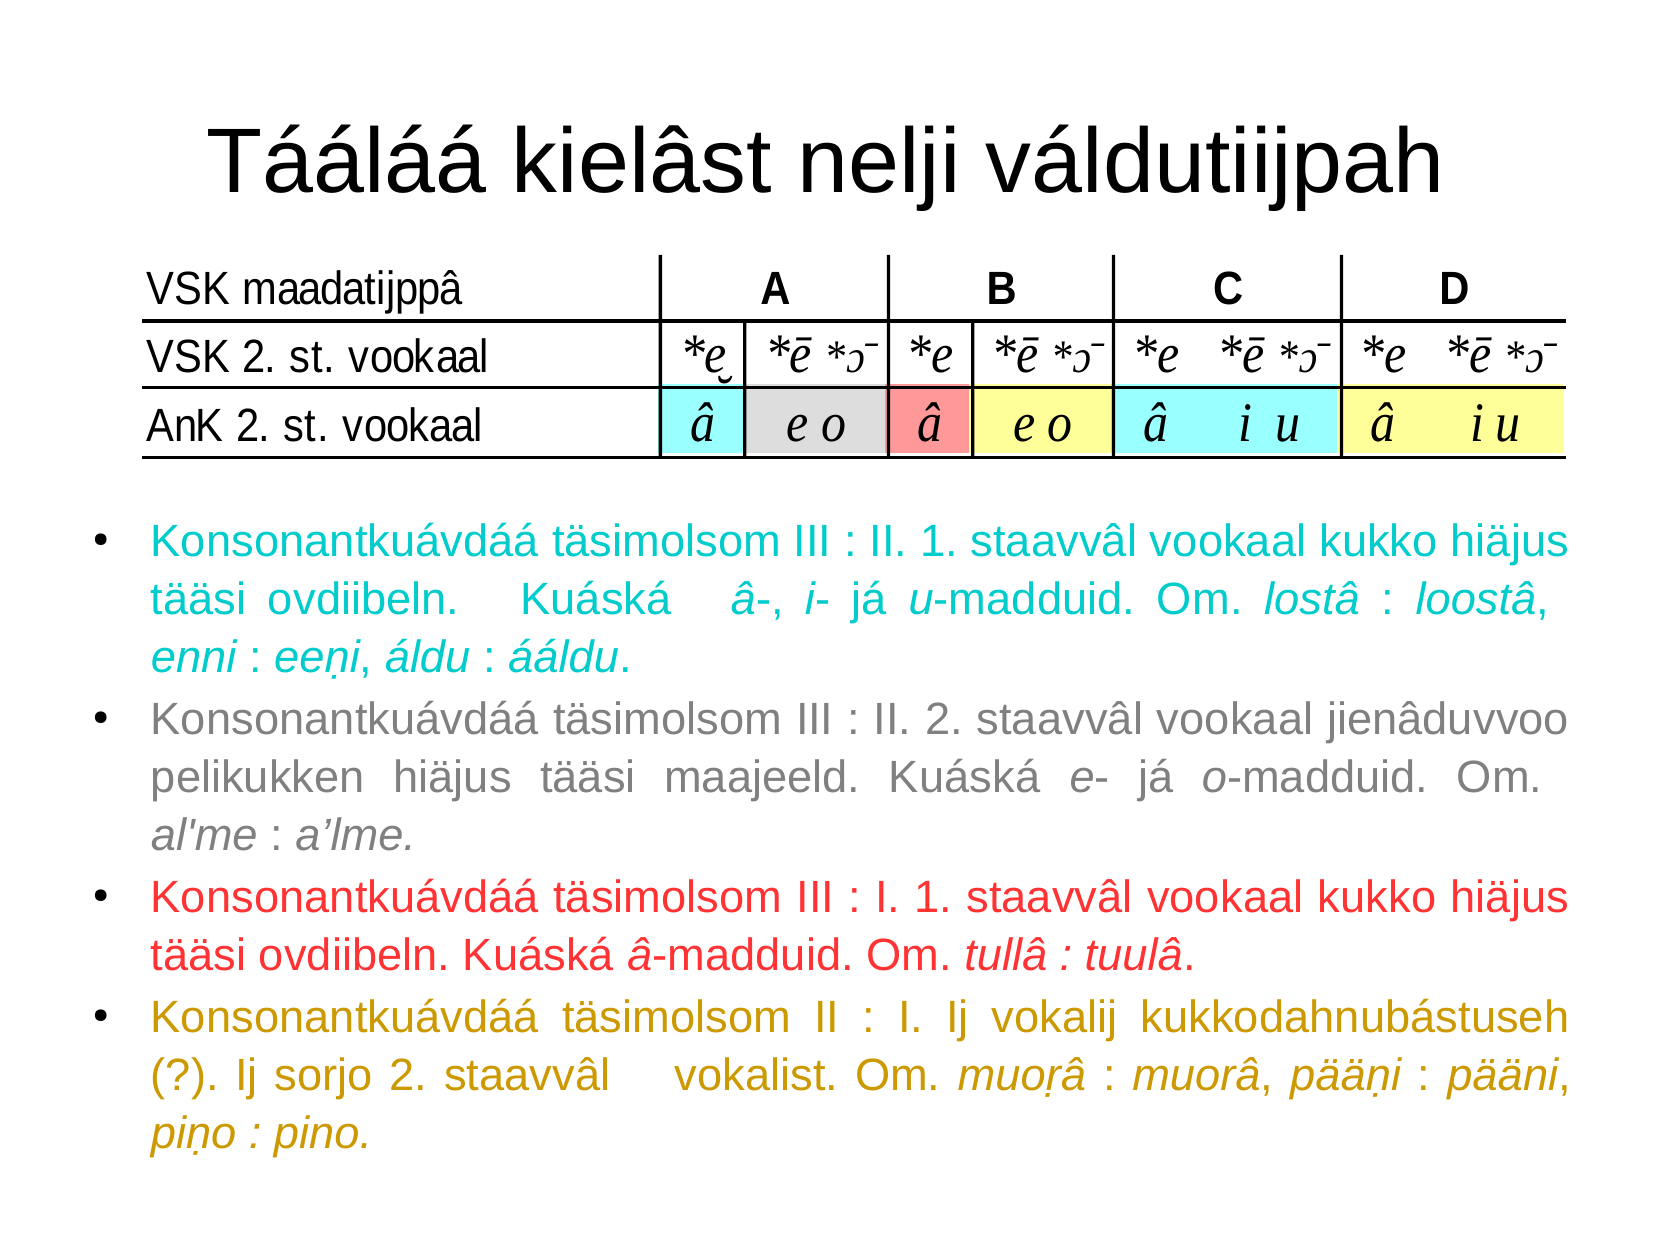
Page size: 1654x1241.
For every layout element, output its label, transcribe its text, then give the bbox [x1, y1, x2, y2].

list Konsonantkuávdáá täsimolsom III : II. 1. staavvâl vookaal kukko hiäjus tääsi ovdiibeln. Kuáská â-, i- já u-madduid. Om. lostâ : loostâ, enni : eeṇi, áldu : ááldu. Konsonantkuávdáá täsimolsom III : II. 2. staavvâl vookaal jienâduvvoo pelikukken hiäjus tääsi maajeeld. Kuáská e- já o-madduid. Om. al'me : a’lme. Konsonantkuávdáá täsimolsom III : I. 1. staavvâl vookaal kukko hiäjus tääsi ovdiibeln. Kuáská â-madduid. Om. tullâ : tuulâ. Konsonantkuávdáá täsimolsom II : I. Ij vokalij kukkodahnubástuseh (?). Ij sorjo 2. staavvâl vokalist. Om. muoṛâ : muorâ, pääṇi : pääni, piṇo : pino. [82, 507, 1571, 1182]
title Tááláá kielâst nelji váldutiijpah [82, 49, 1571, 257]
list [141, 11, 1630, 242]
chart [141, 254, 1571, 461]
